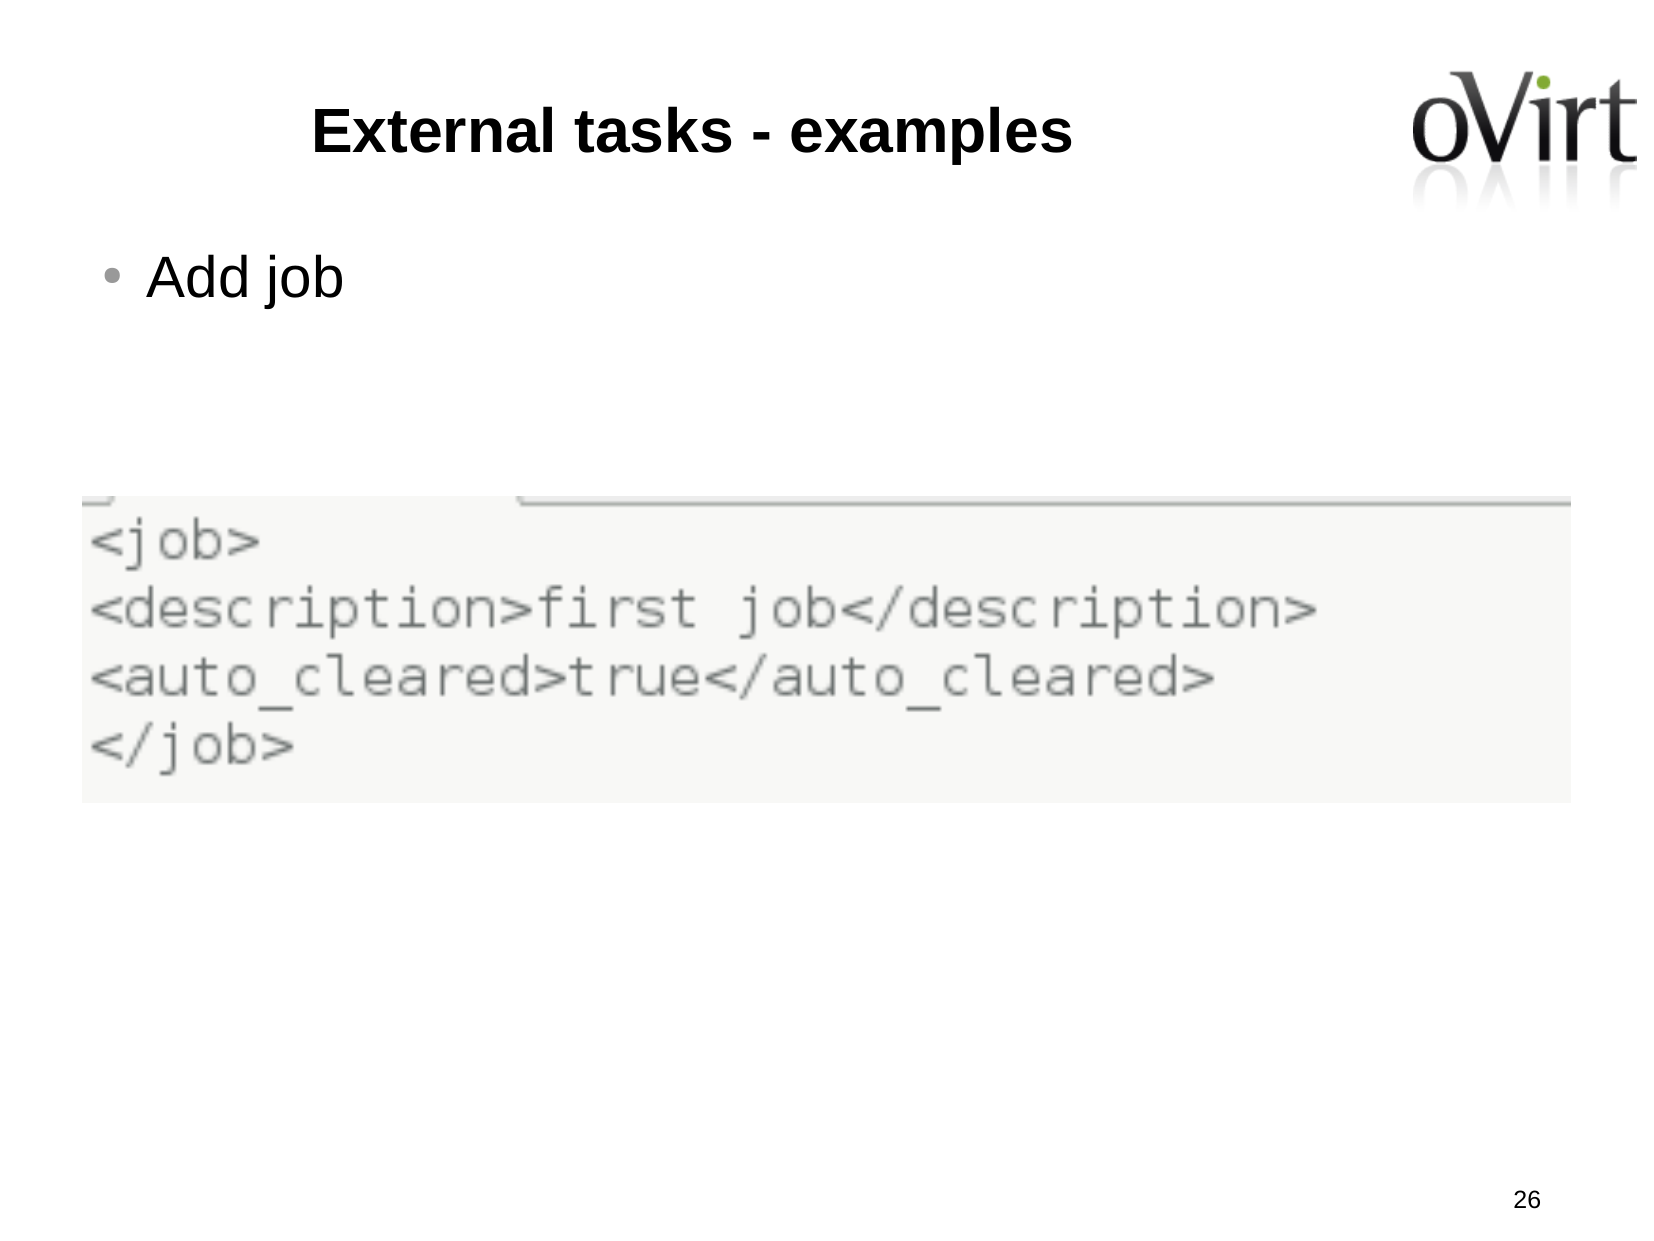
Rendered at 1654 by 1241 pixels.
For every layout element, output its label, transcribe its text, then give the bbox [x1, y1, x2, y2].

title External tasks - examples [82, 37, 1303, 226]
picture [82, 496, 1571, 804]
picture [1413, 63, 1637, 212]
list Add job [86, 244, 1576, 1039]
